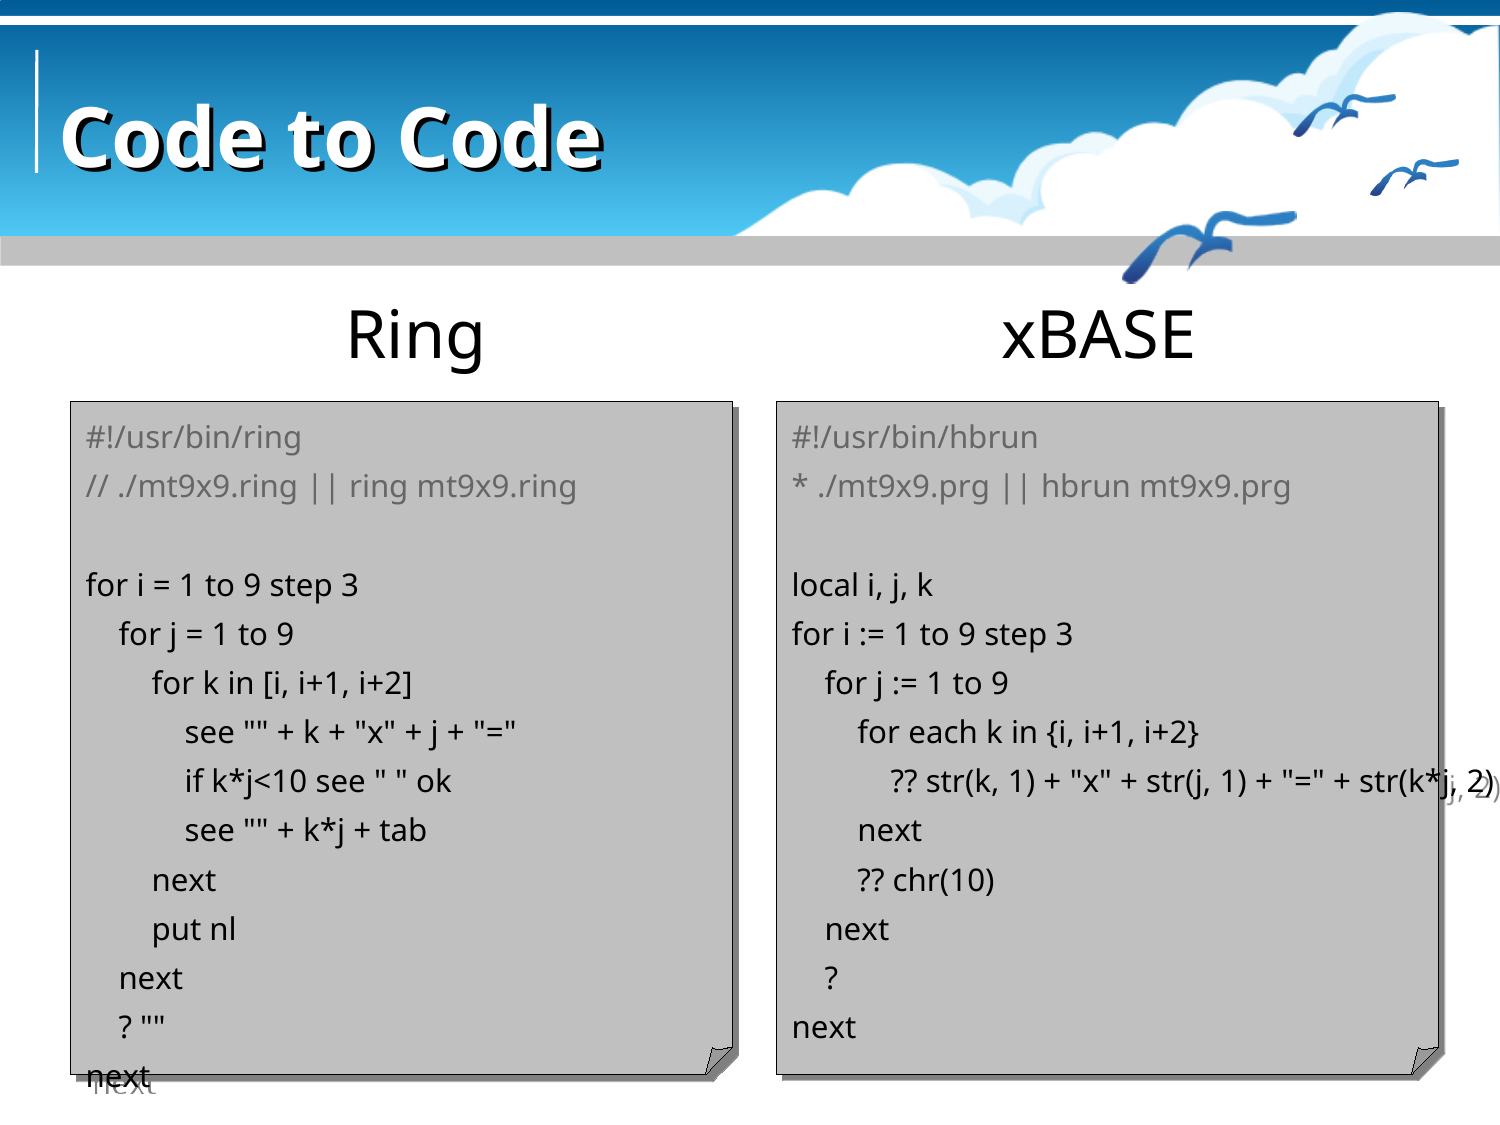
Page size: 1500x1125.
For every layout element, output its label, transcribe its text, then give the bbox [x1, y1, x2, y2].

text_box #!/usr/bin/hbrun * ./mt9x9.prg || hbrun mt9x9.prg local i, j, k for i := 1 to 9 step 3 for j := 1 to 9 for each k in {i, i+1, i+2} ?? str(k, 1) + "x" + str(j, 1) + "=" + str(k*j, 2) + chr(9) next ?? chr(10) next ? next [776, 401, 1439, 1075]
text_box #!/usr/bin/ring // ./mt9x9.ring || ring mt9x9.ring for i = 1 to 9 step 3 for j = 1 to 9 for k in [i, i+1, i+2] see "" + k + "x" + j + "=" if k*j<10 see " " ok see "" + k*j + tab next put nl next ? "" next [70, 401, 733, 1075]
title Code to Code [59, 86, 1465, 186]
text_box xBASE [986, 283, 1252, 388]
text_box Ring [330, 283, 550, 388]
picture [730, 12, 1500, 284]
